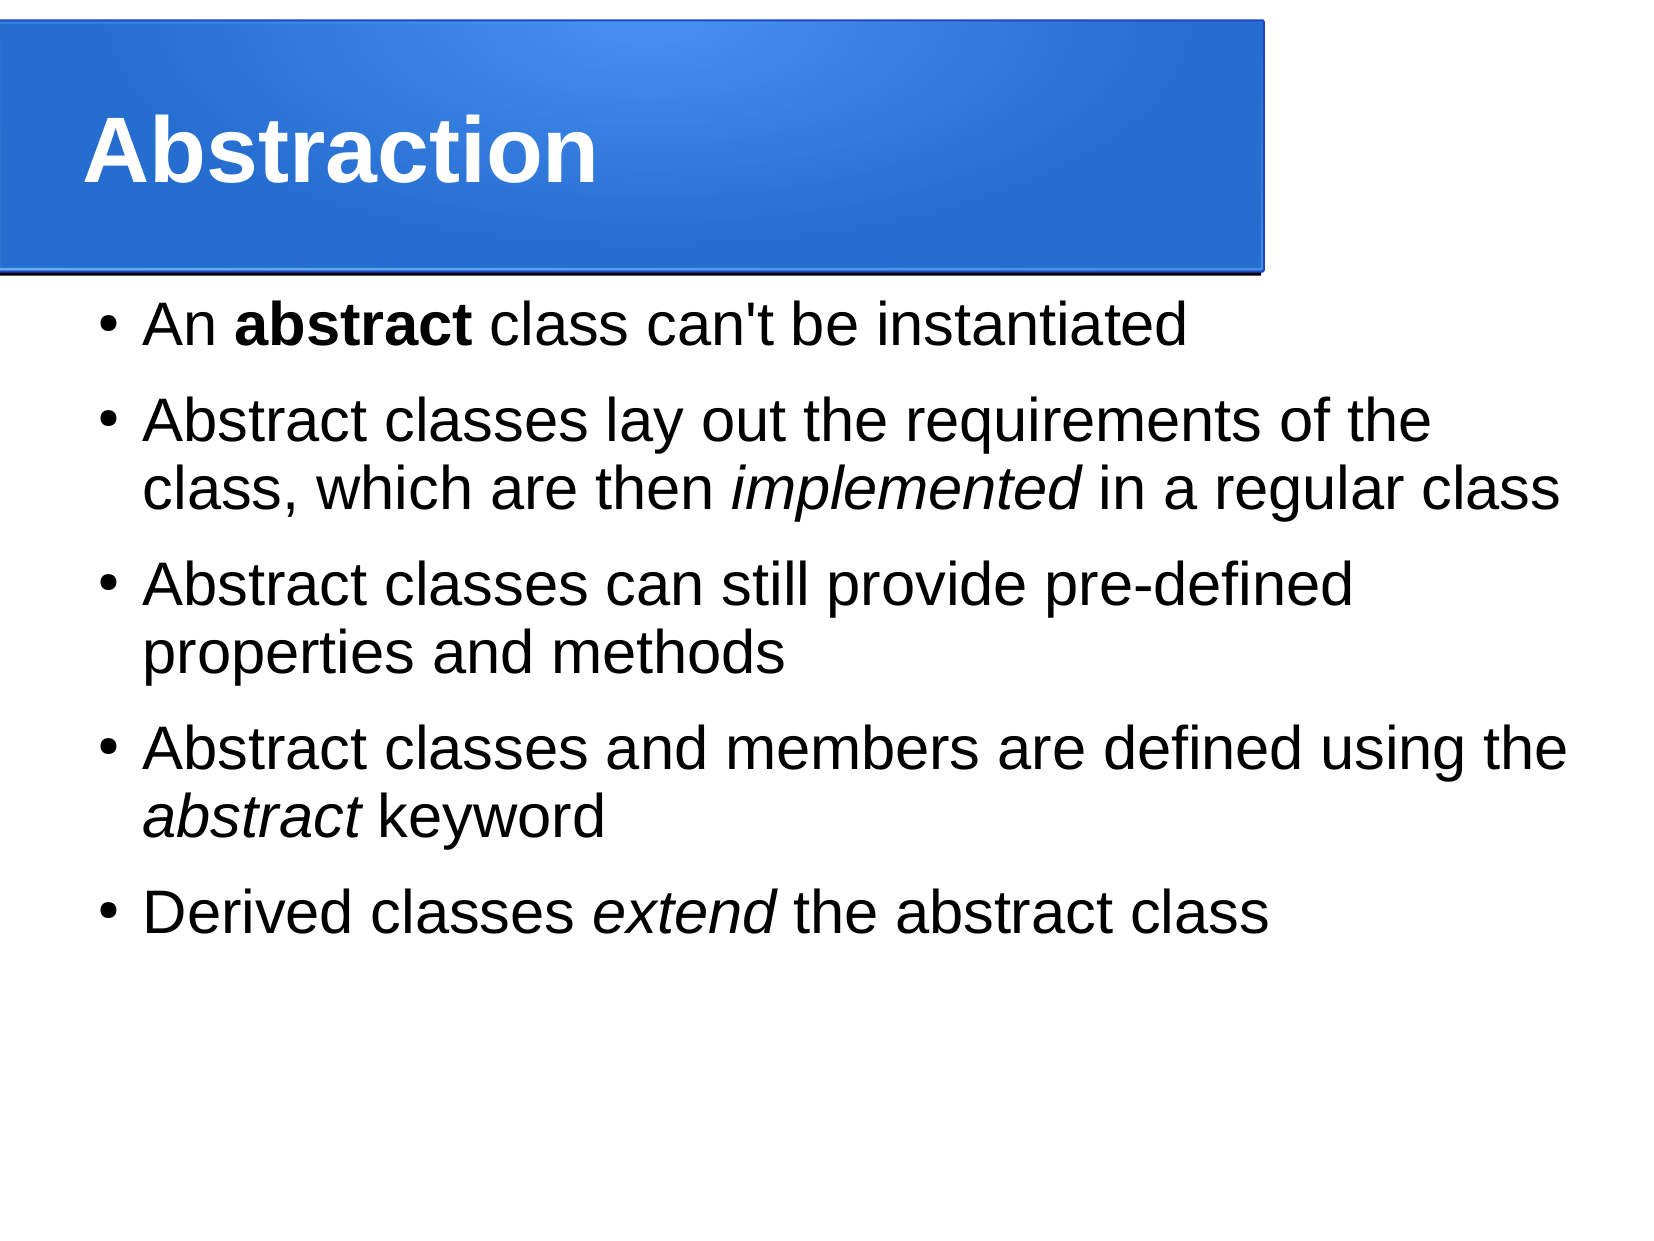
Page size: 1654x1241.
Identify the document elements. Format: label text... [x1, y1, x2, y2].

list An abstract class can't be instantiated Abstract classes lay out the requirements of the class, which are then implemented in a regular class Abstract classes can still provide pre-defined properties and methods Abstract classes and members are defined using the abstract keyword Derived classes extend the abstract class [82, 290, 1571, 1010]
title Abstraction [82, 47, 1235, 252]
